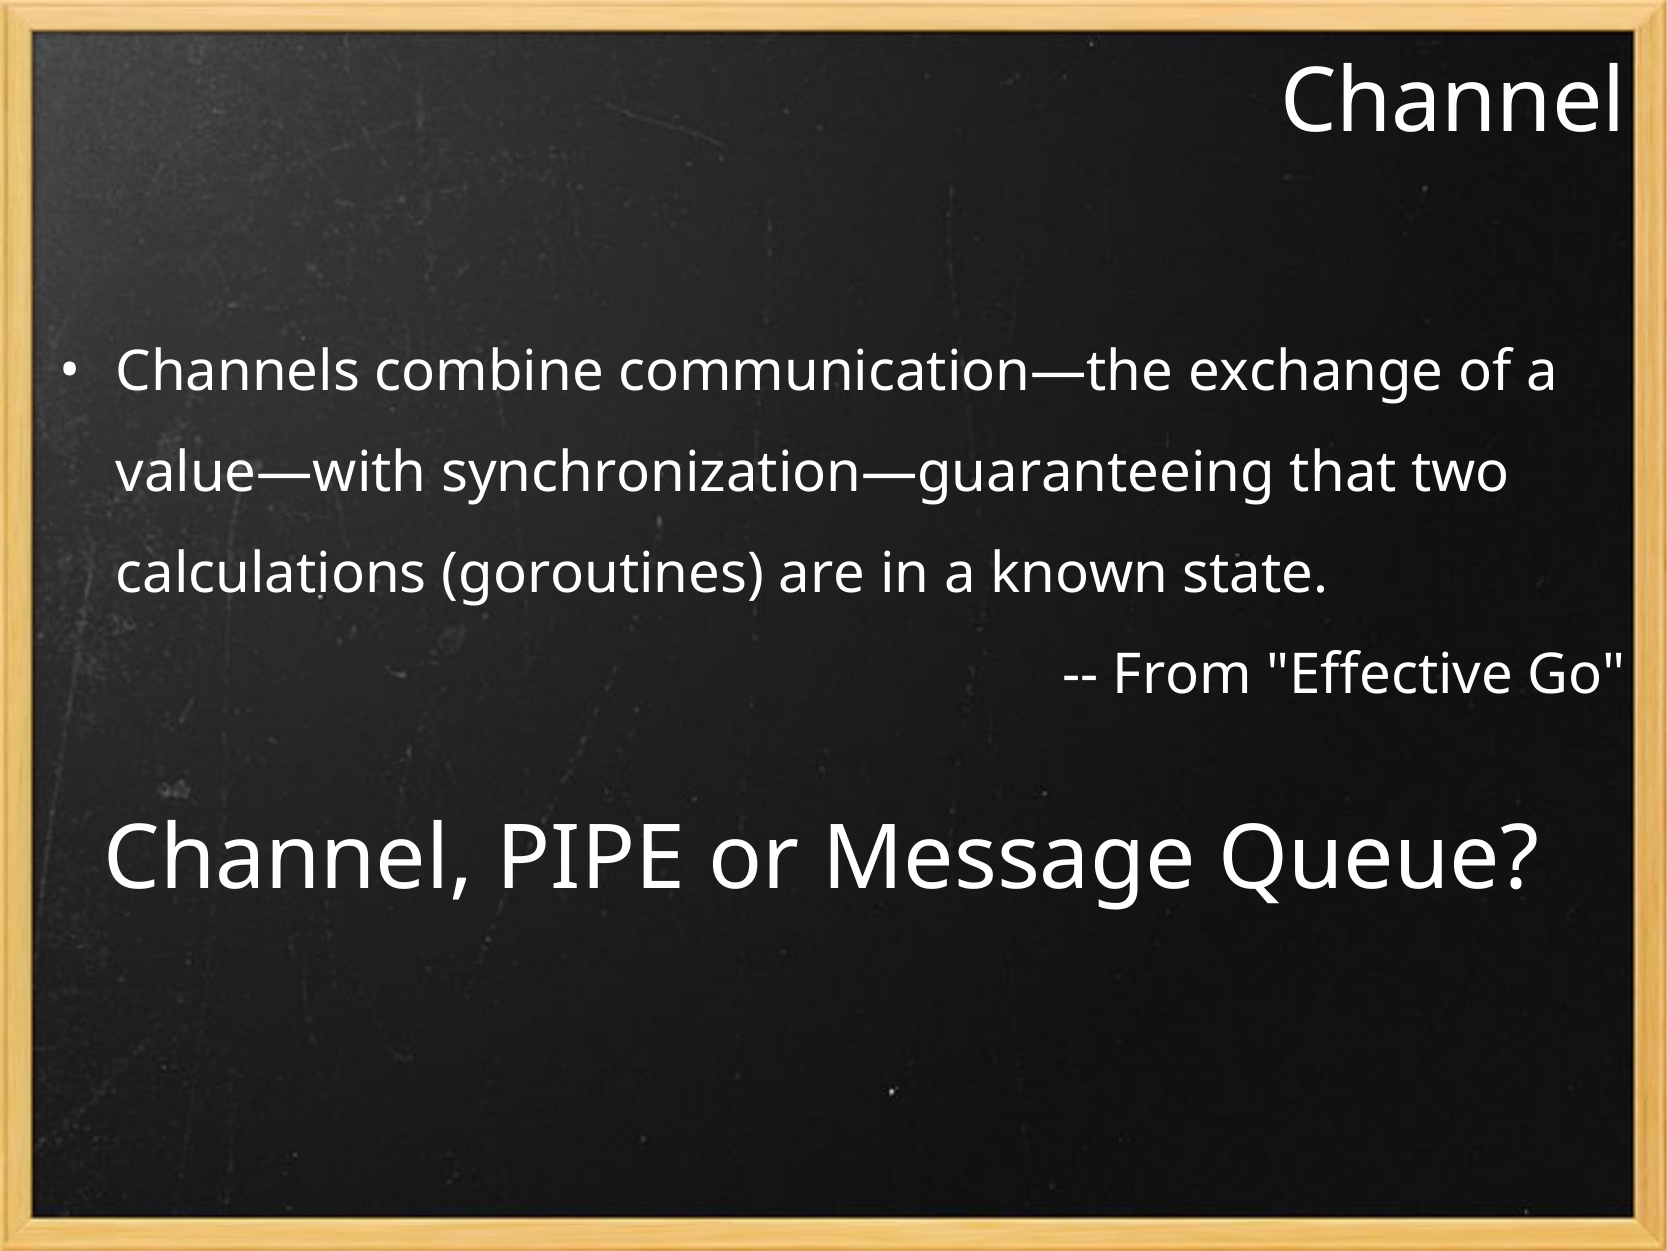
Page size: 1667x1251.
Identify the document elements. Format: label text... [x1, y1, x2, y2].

list Channels combine communication—the exchange of a value—with synchronization—guaranteeing that two calculations (goroutines) are in a known state. -- From "Effective Go" Channel, PIPE or Message Queue? [40, 300, 1627, 1201]
title Channel [40, 50, 1627, 201]
picture [0, 0, 1667, 1251]
